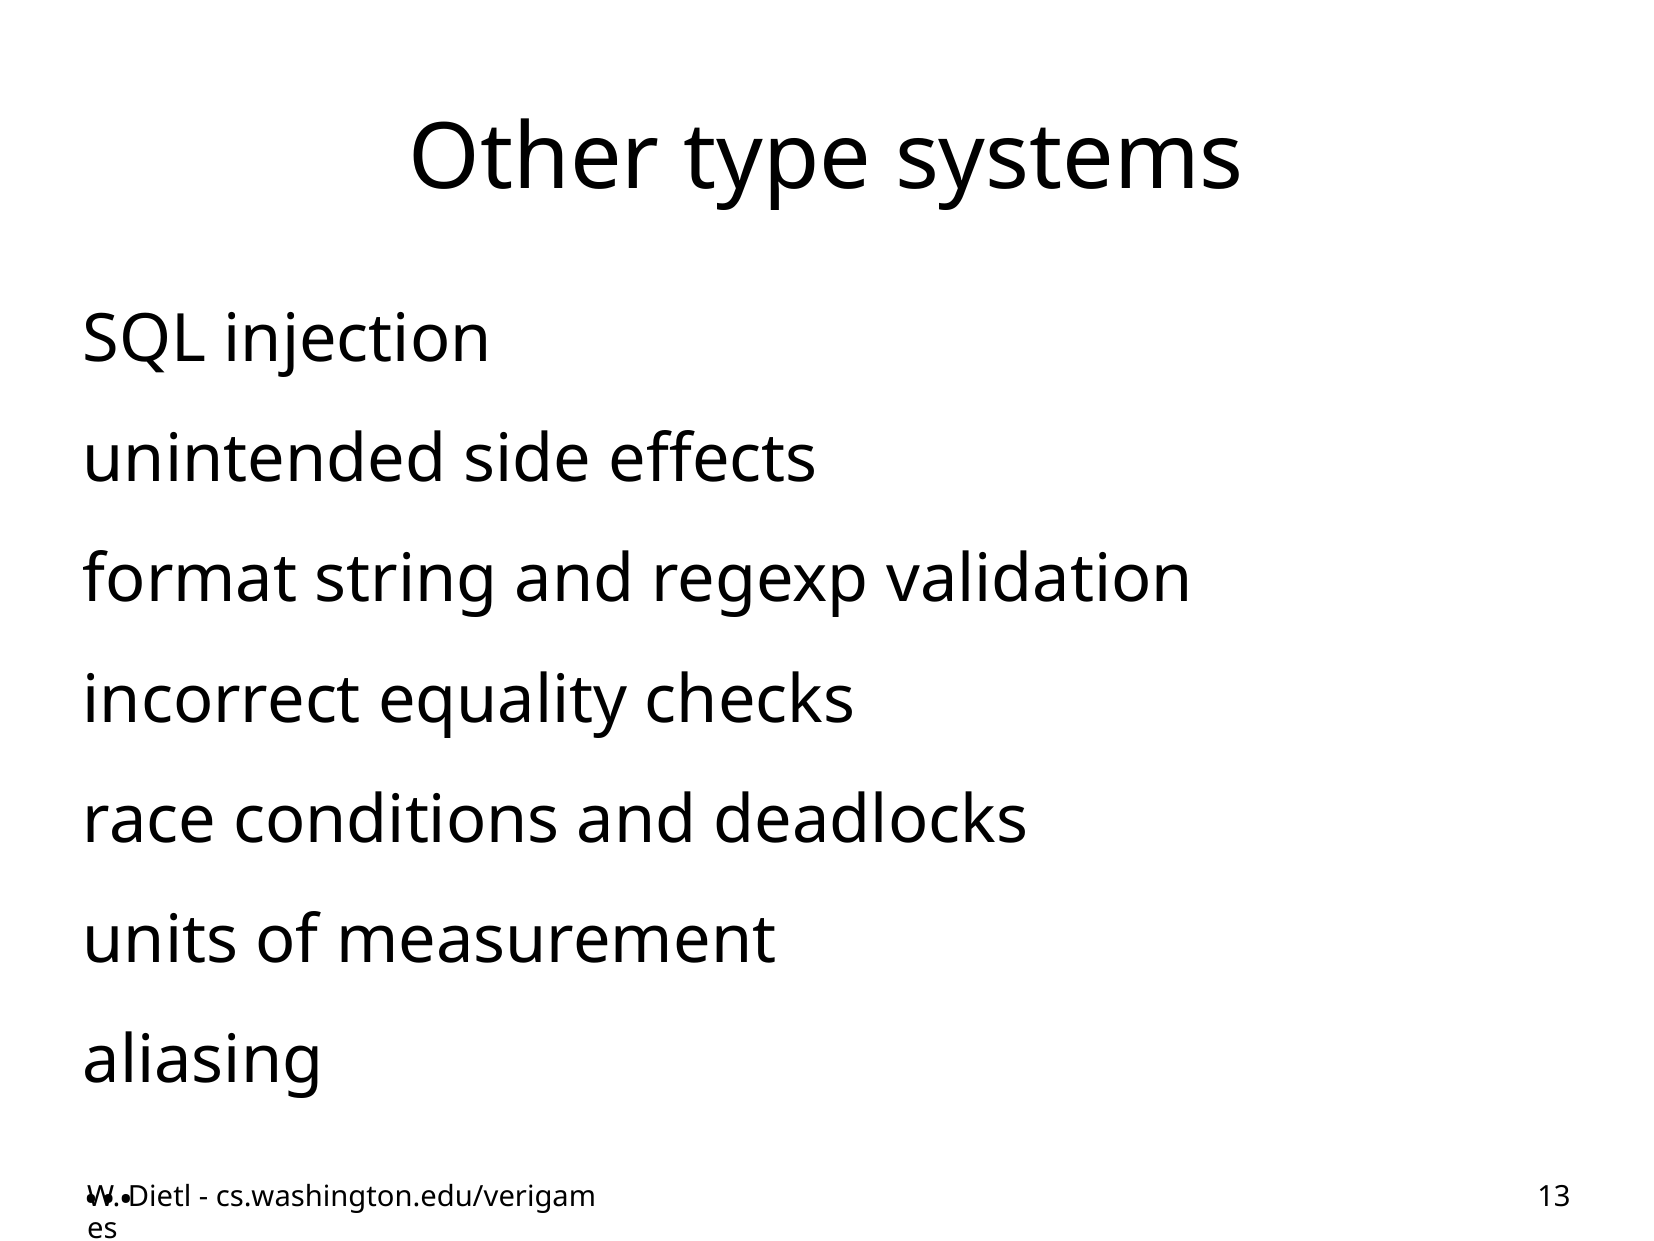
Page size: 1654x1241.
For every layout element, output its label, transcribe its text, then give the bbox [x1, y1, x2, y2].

list SQL injection unintended side effects format string and regexp validation incorrect equality checks race conditions and deadlocks units of measurement aliasing … [82, 290, 1571, 1119]
title Other type systems [82, 49, 1571, 257]
